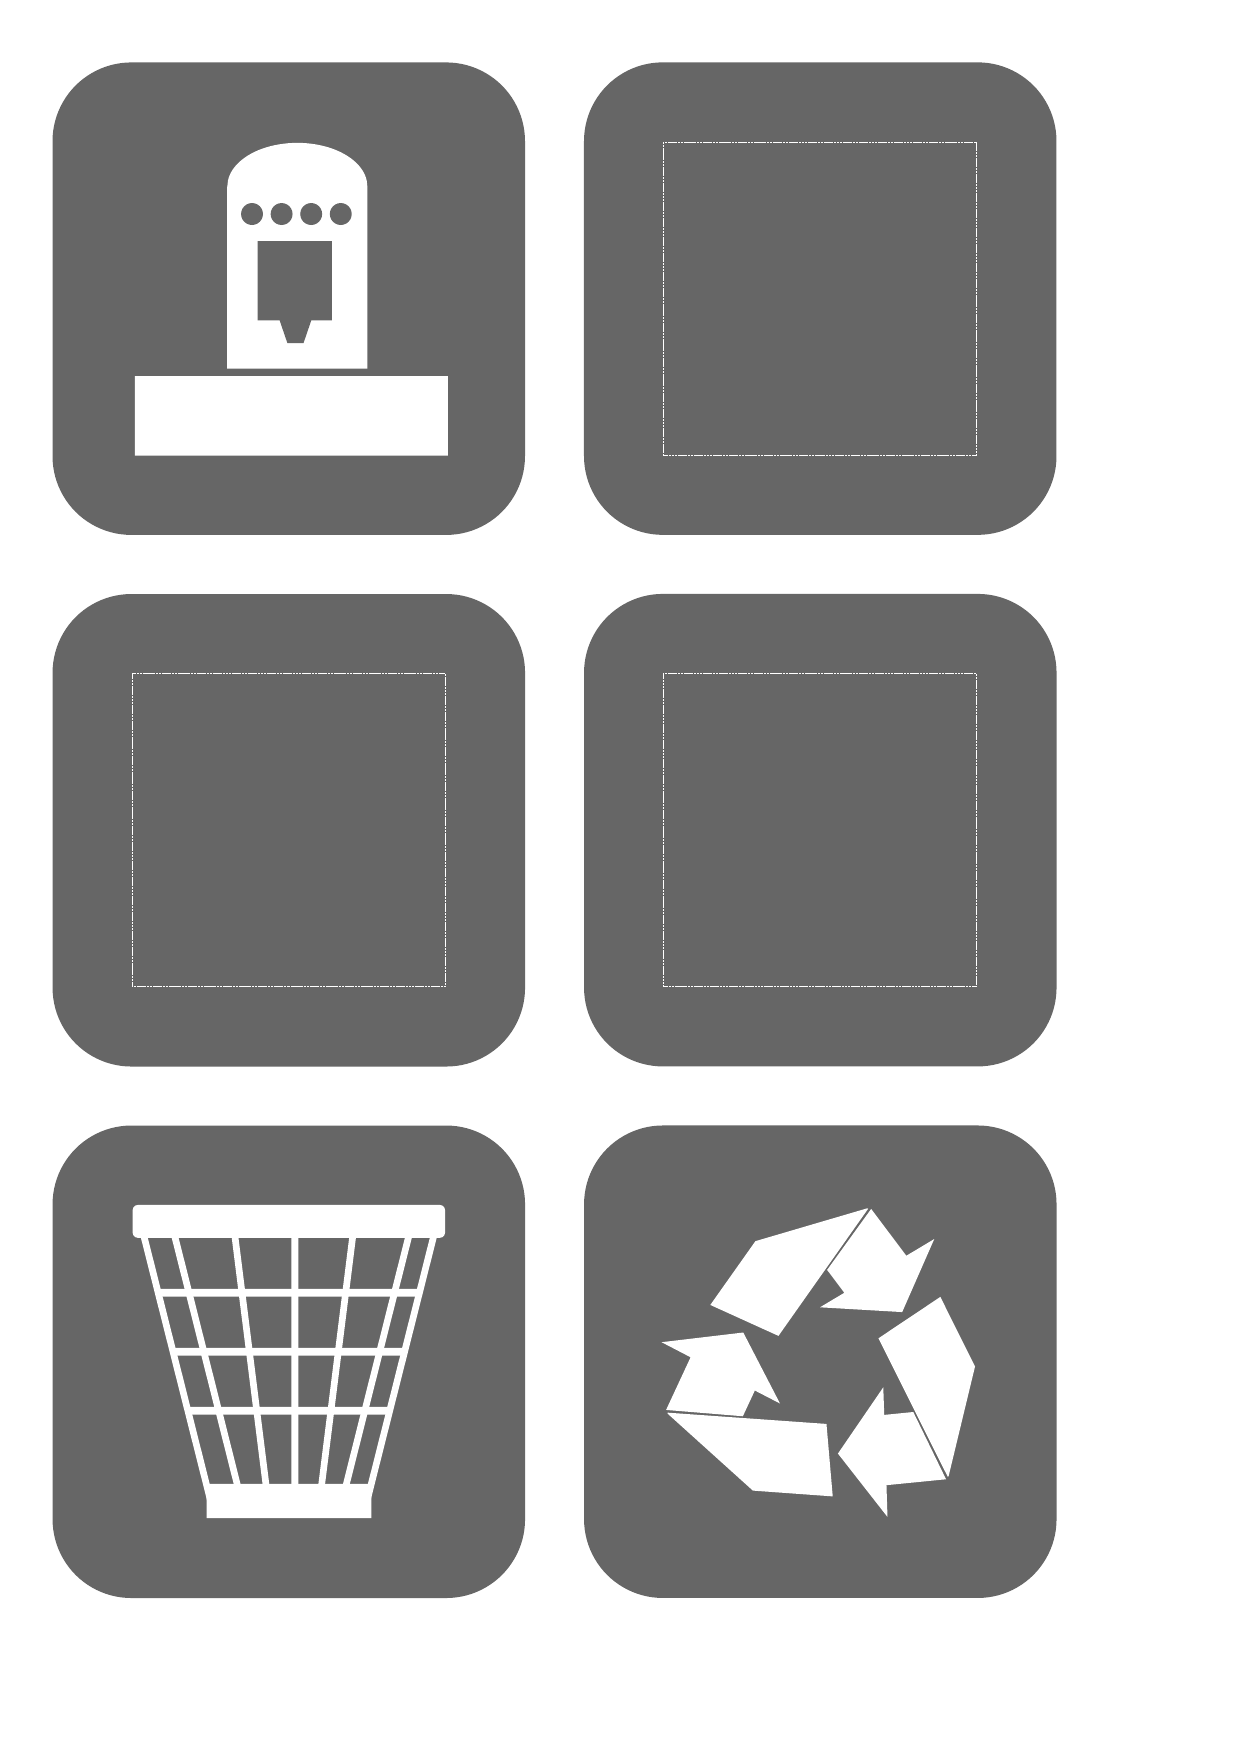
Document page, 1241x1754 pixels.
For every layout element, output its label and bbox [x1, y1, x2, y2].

text_box [583, 62, 1057, 535]
text_box [584, 593, 1057, 1067]
text_box [584, 1125, 1057, 1598]
text_box [52, 594, 526, 1067]
text_box [52, 1125, 526, 1599]
text_box [52, 62, 526, 535]
